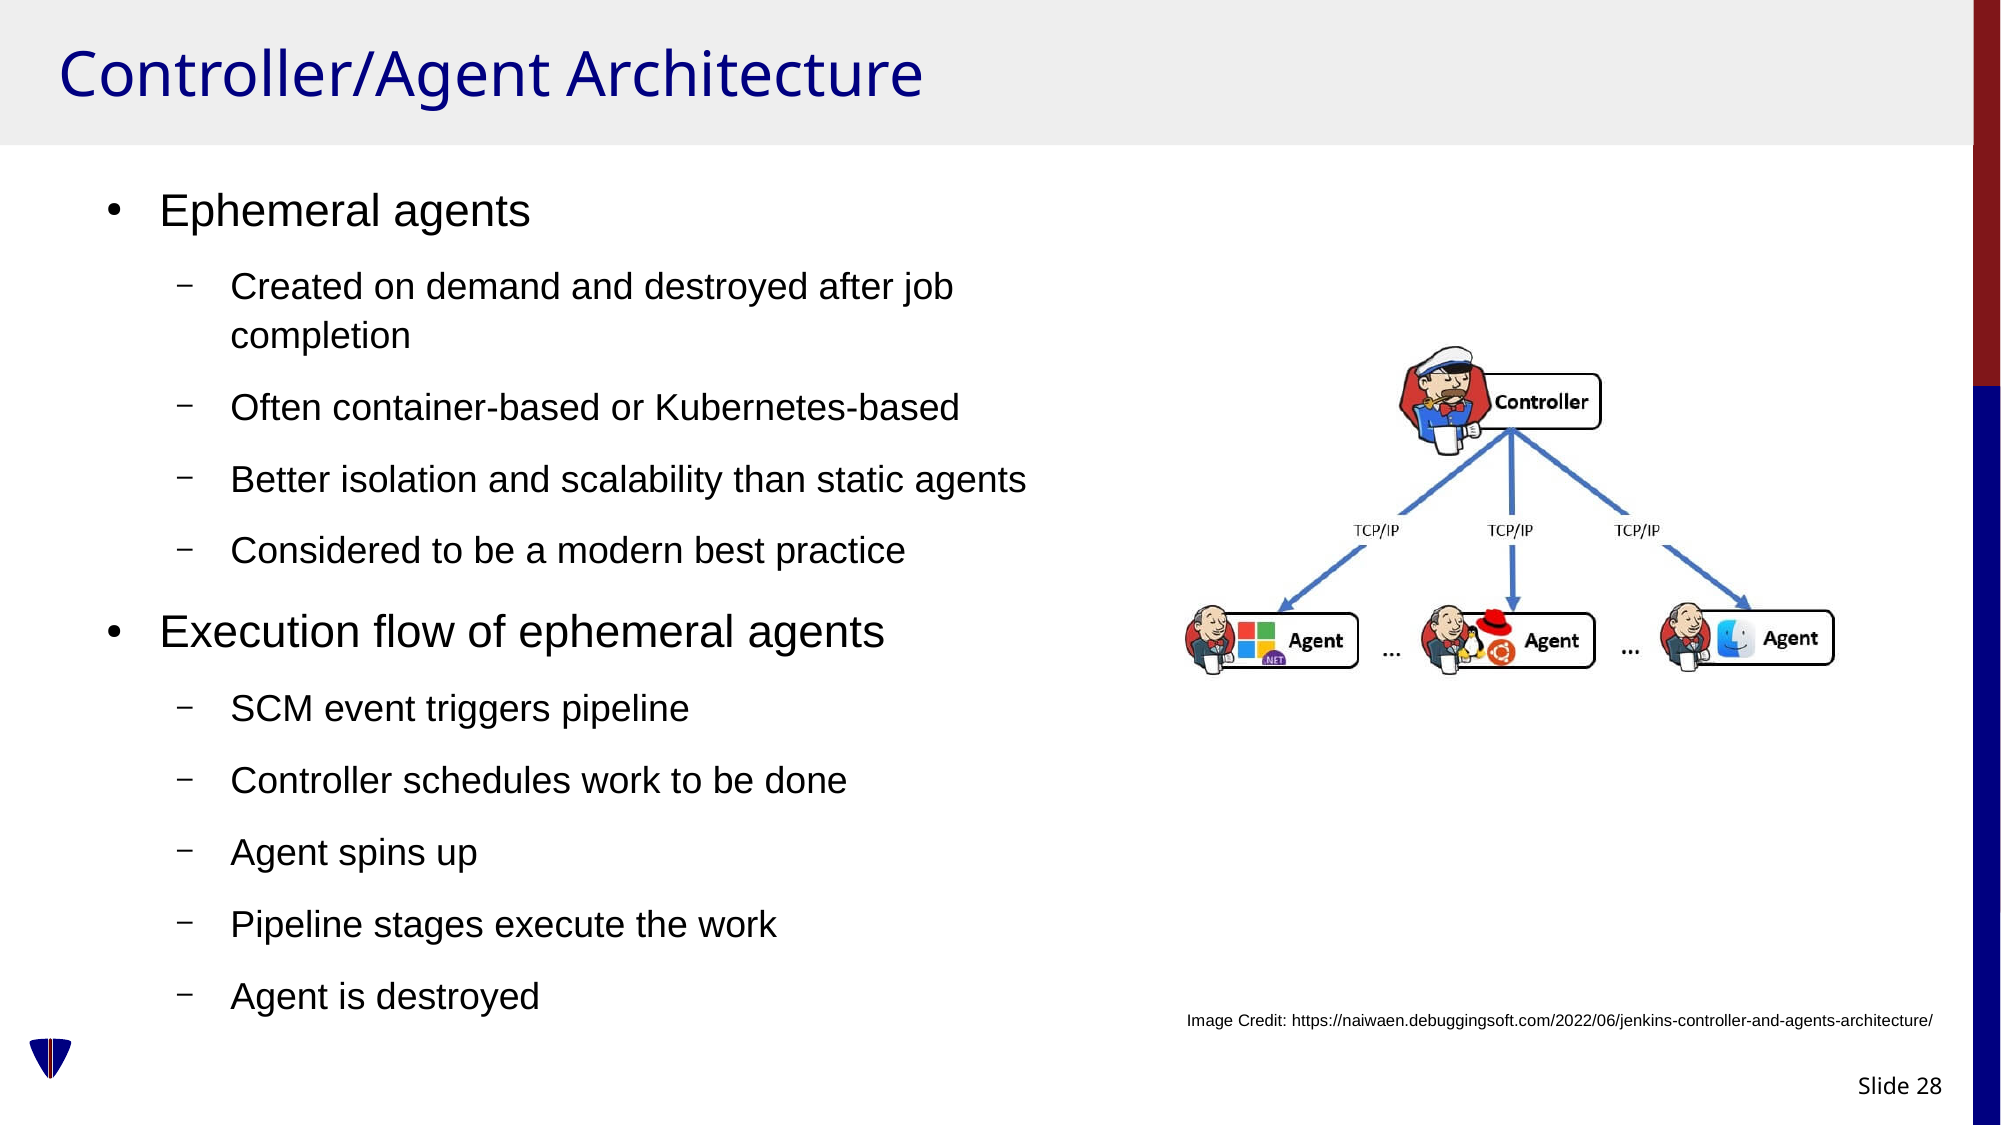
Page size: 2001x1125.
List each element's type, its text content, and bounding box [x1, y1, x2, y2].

picture [1127, 313, 1890, 739]
list Ephemeral agents Created on demand and destroyed after job completion Often container-based or Kubernetes-based Better isolation and scalability than static agents Considered to be a modern best practice Execution flow of ephemeral agents SCM event triggers pipeline Controller schedules work to be done Agent spins up Pipeline stages execute the work Agent is destroyed [88, 177, 1123, 1034]
title Controller/Agent Architecture [0, 0, 1974, 146]
text_box Image Credit: https://naiwaen.debuggingsoft.com/2022/06/jenkins-controller-and-agents-architecture/ [1122, 1003, 1949, 1063]
